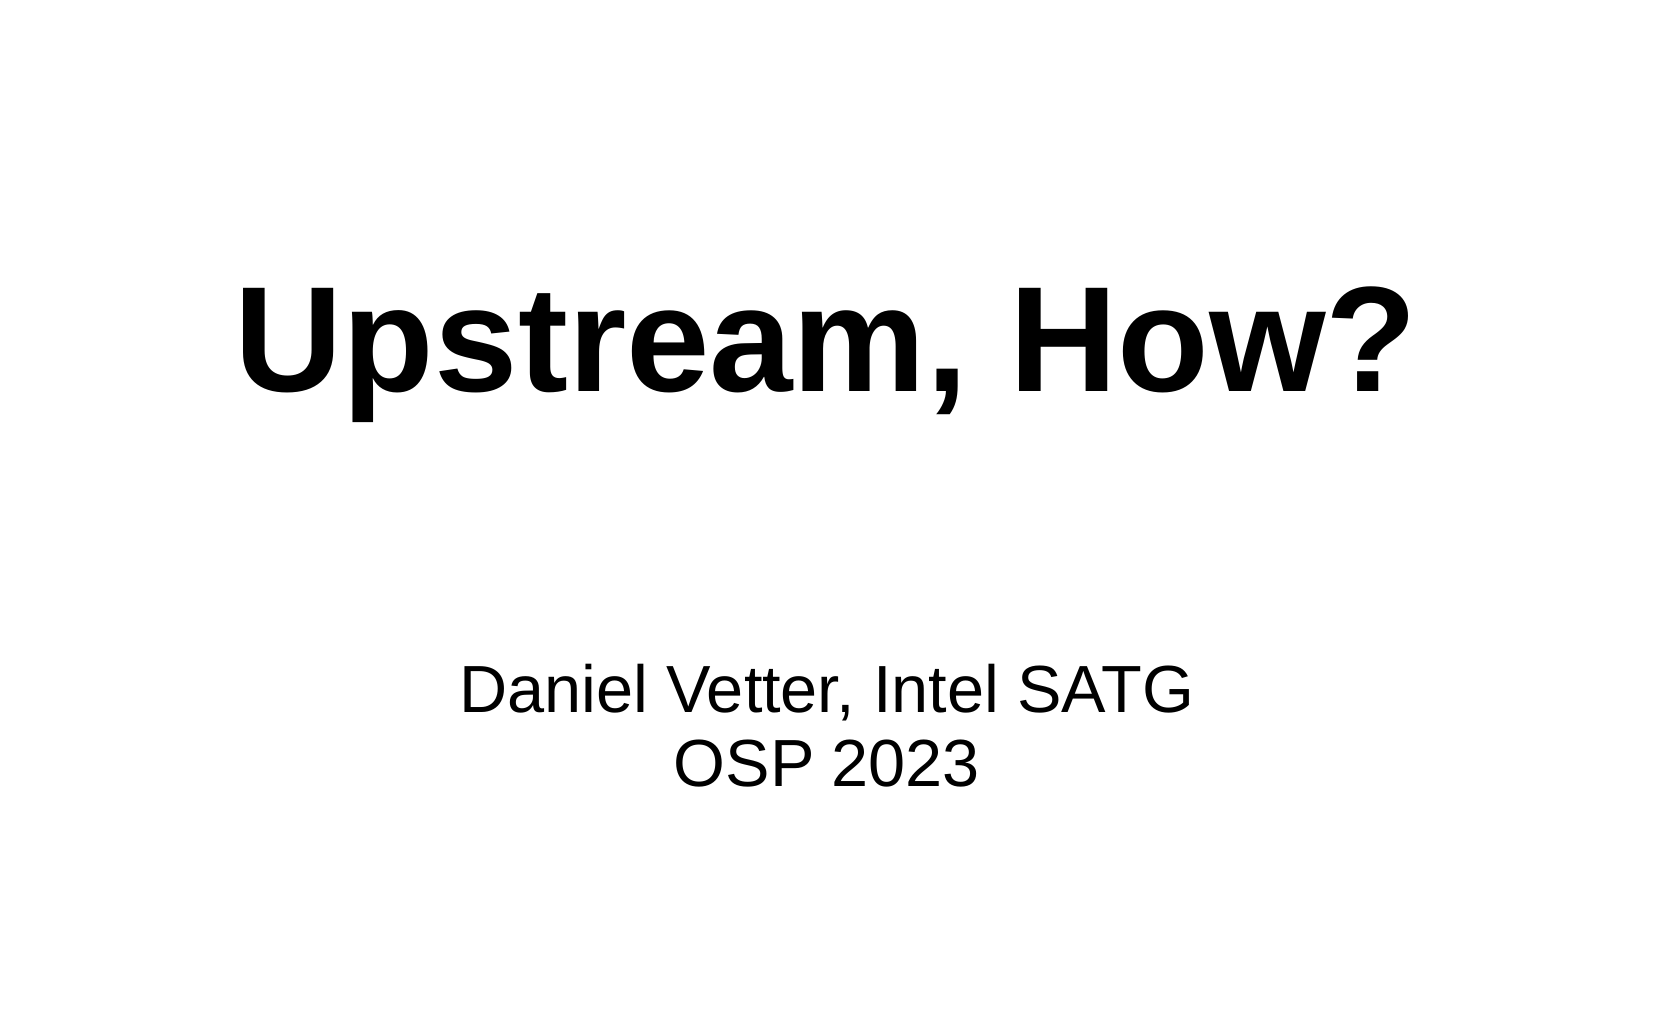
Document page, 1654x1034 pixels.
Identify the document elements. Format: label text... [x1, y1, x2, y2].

title Upstream, How? [47, 44, 1607, 634]
subtitle Daniel Vetter, Intel SATG OSP 2023 [82, 614, 1571, 839]
